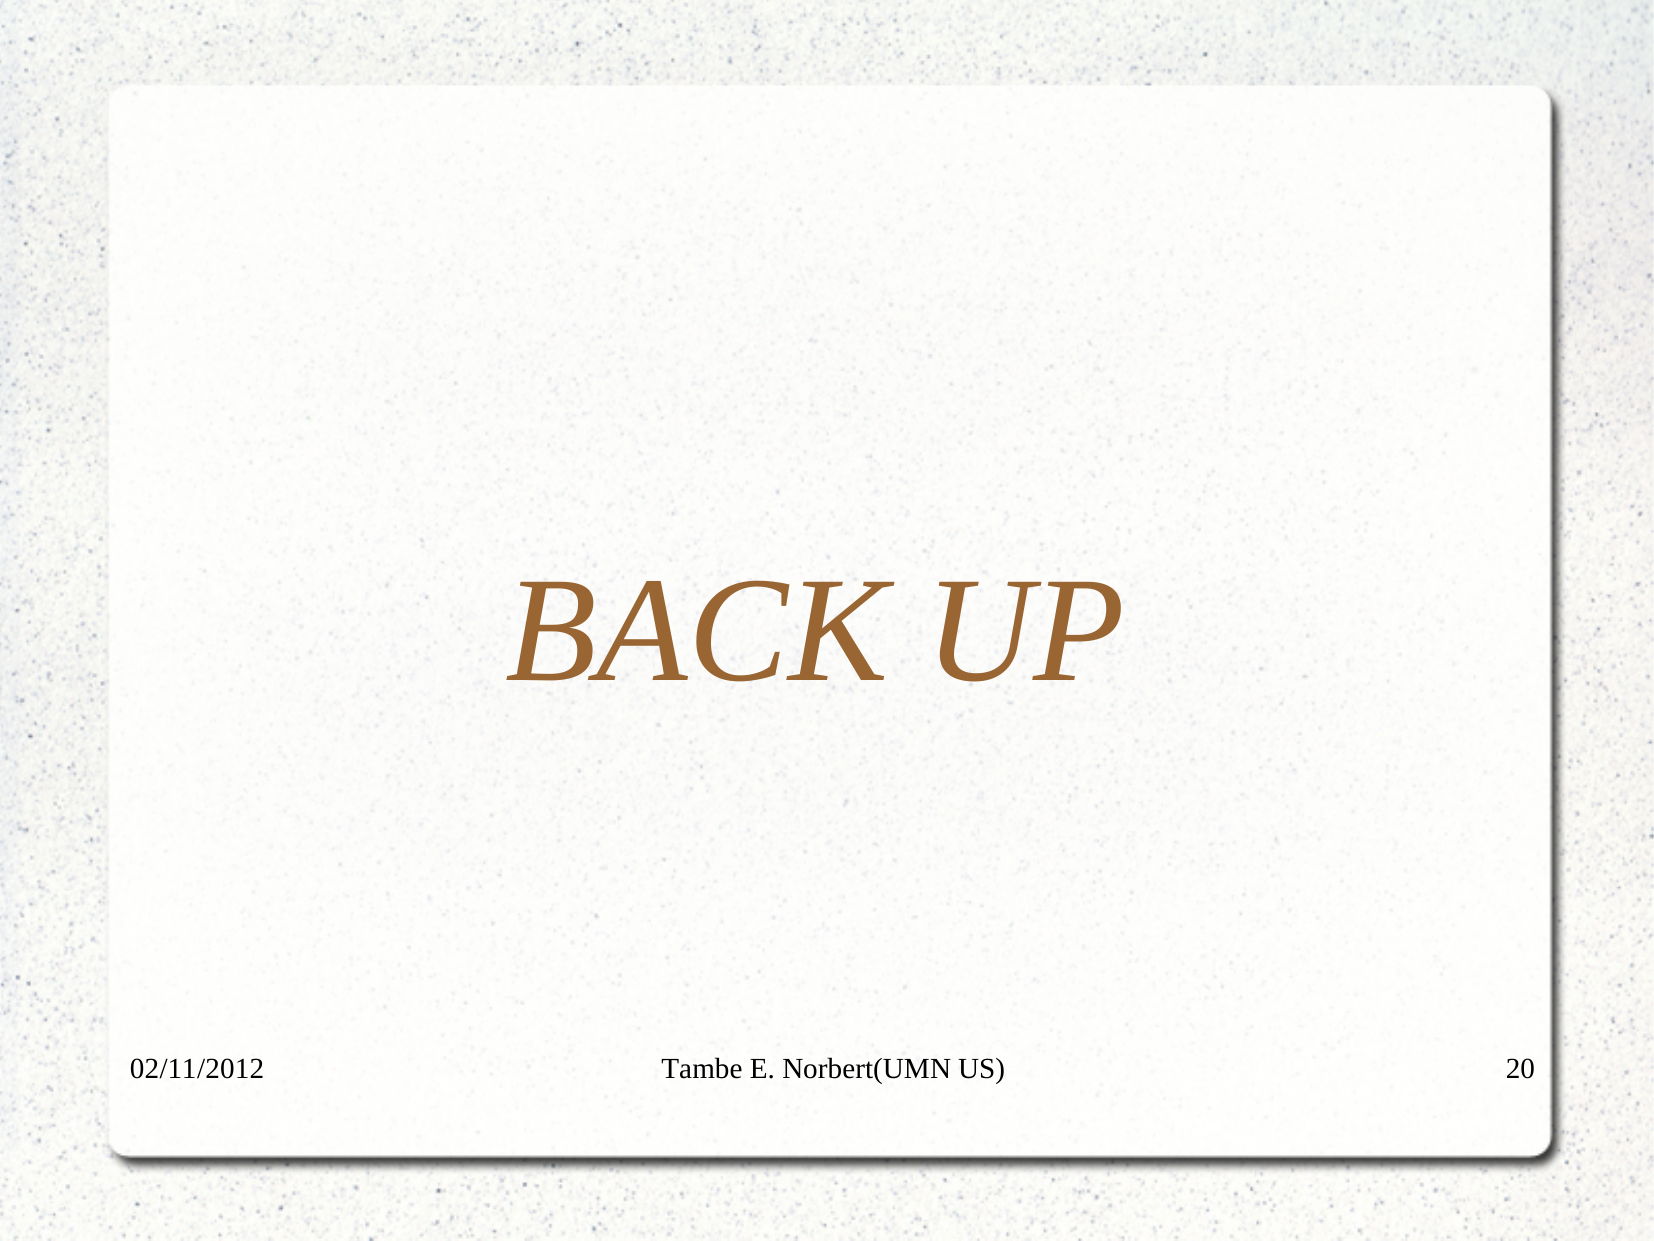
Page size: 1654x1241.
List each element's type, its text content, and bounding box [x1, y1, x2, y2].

picture [0, 0, 1654, 1241]
title BACK UP [118, 210, 1536, 1051]
